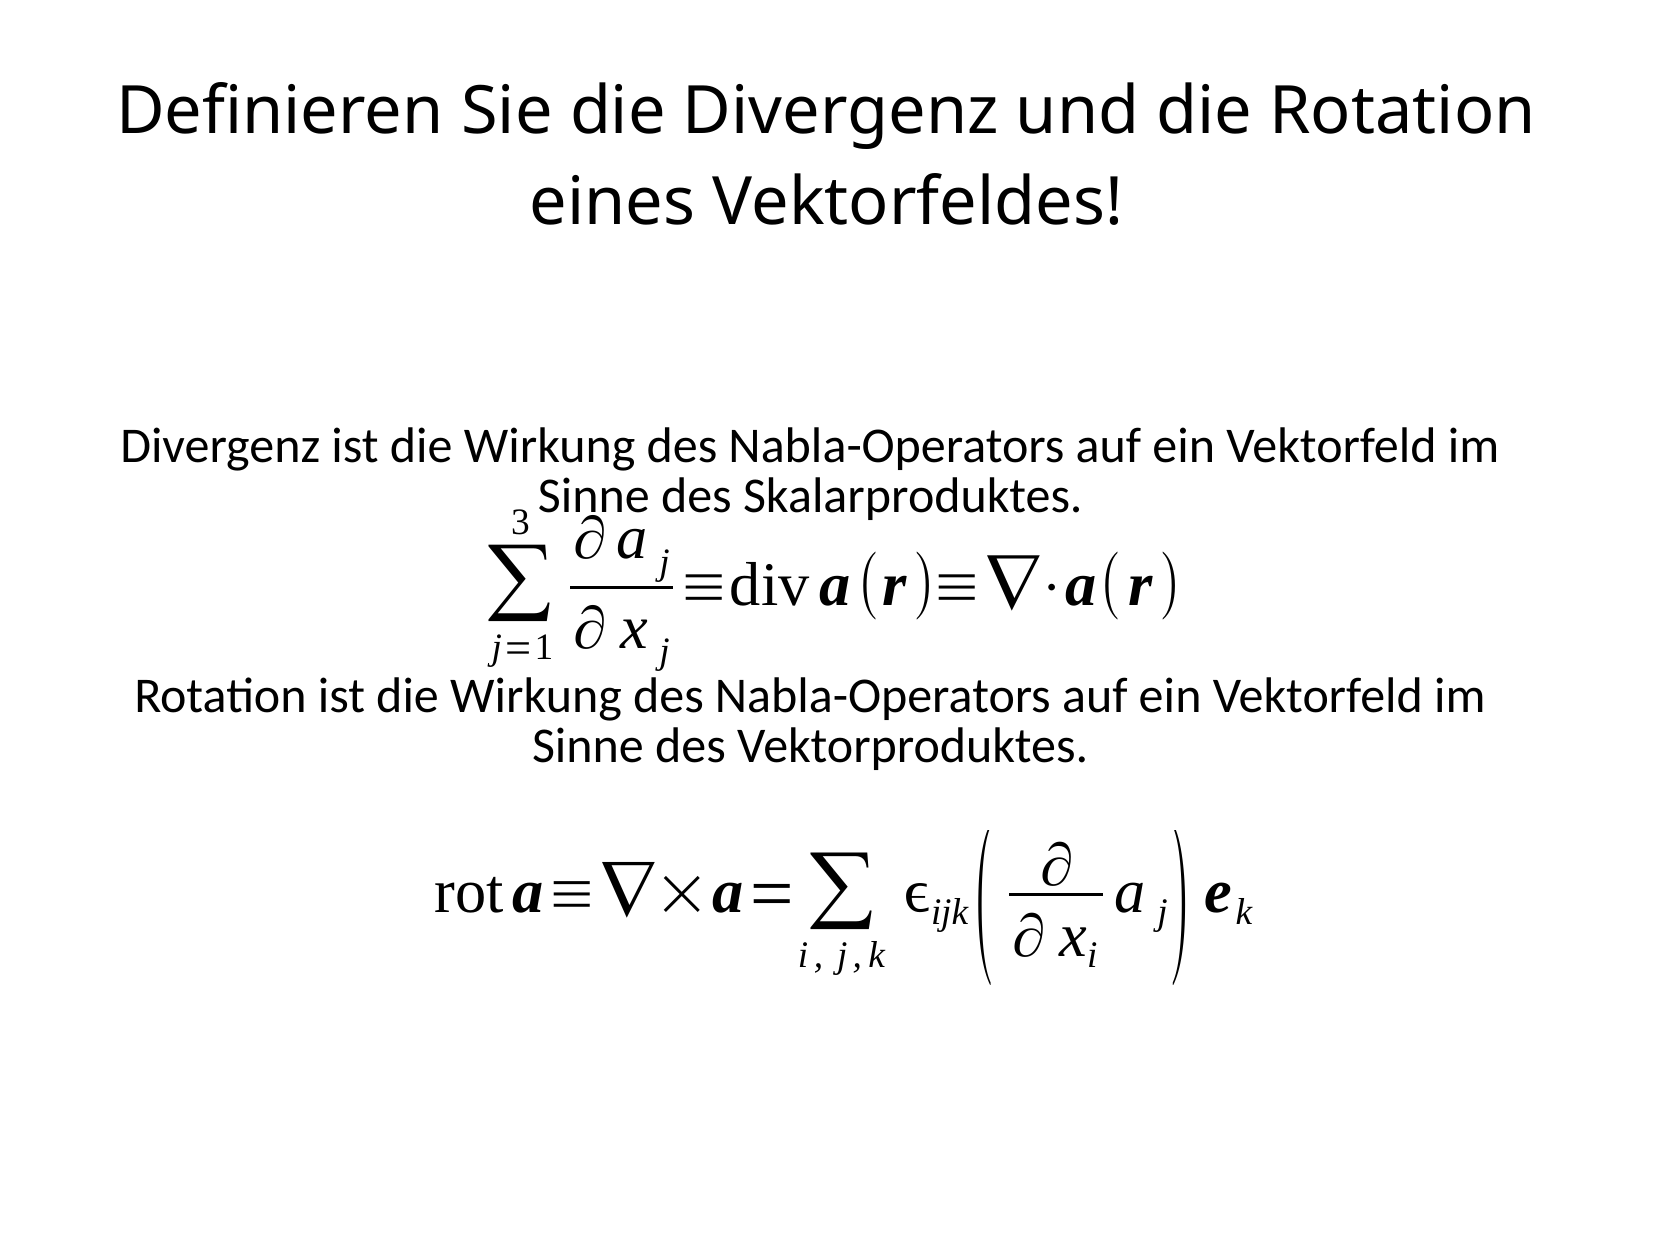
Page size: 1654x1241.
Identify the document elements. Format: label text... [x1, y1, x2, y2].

title Definieren Sie die Divergenz und die Rotation eines Vektorfeldes! [82, 49, 1571, 257]
subtitle Divergenz ist die Wirkung des Nabla-Operators auf ein Vektorfeld im Sinne des Skalarproduktes. Rotation ist die Wirkung des Nabla-Operators auf ein Vektorfeld im Sinne des Vektorproduktes. [82, 290, 1538, 1010]
chart [468, 499, 1195, 673]
chart [415, 830, 1271, 985]
